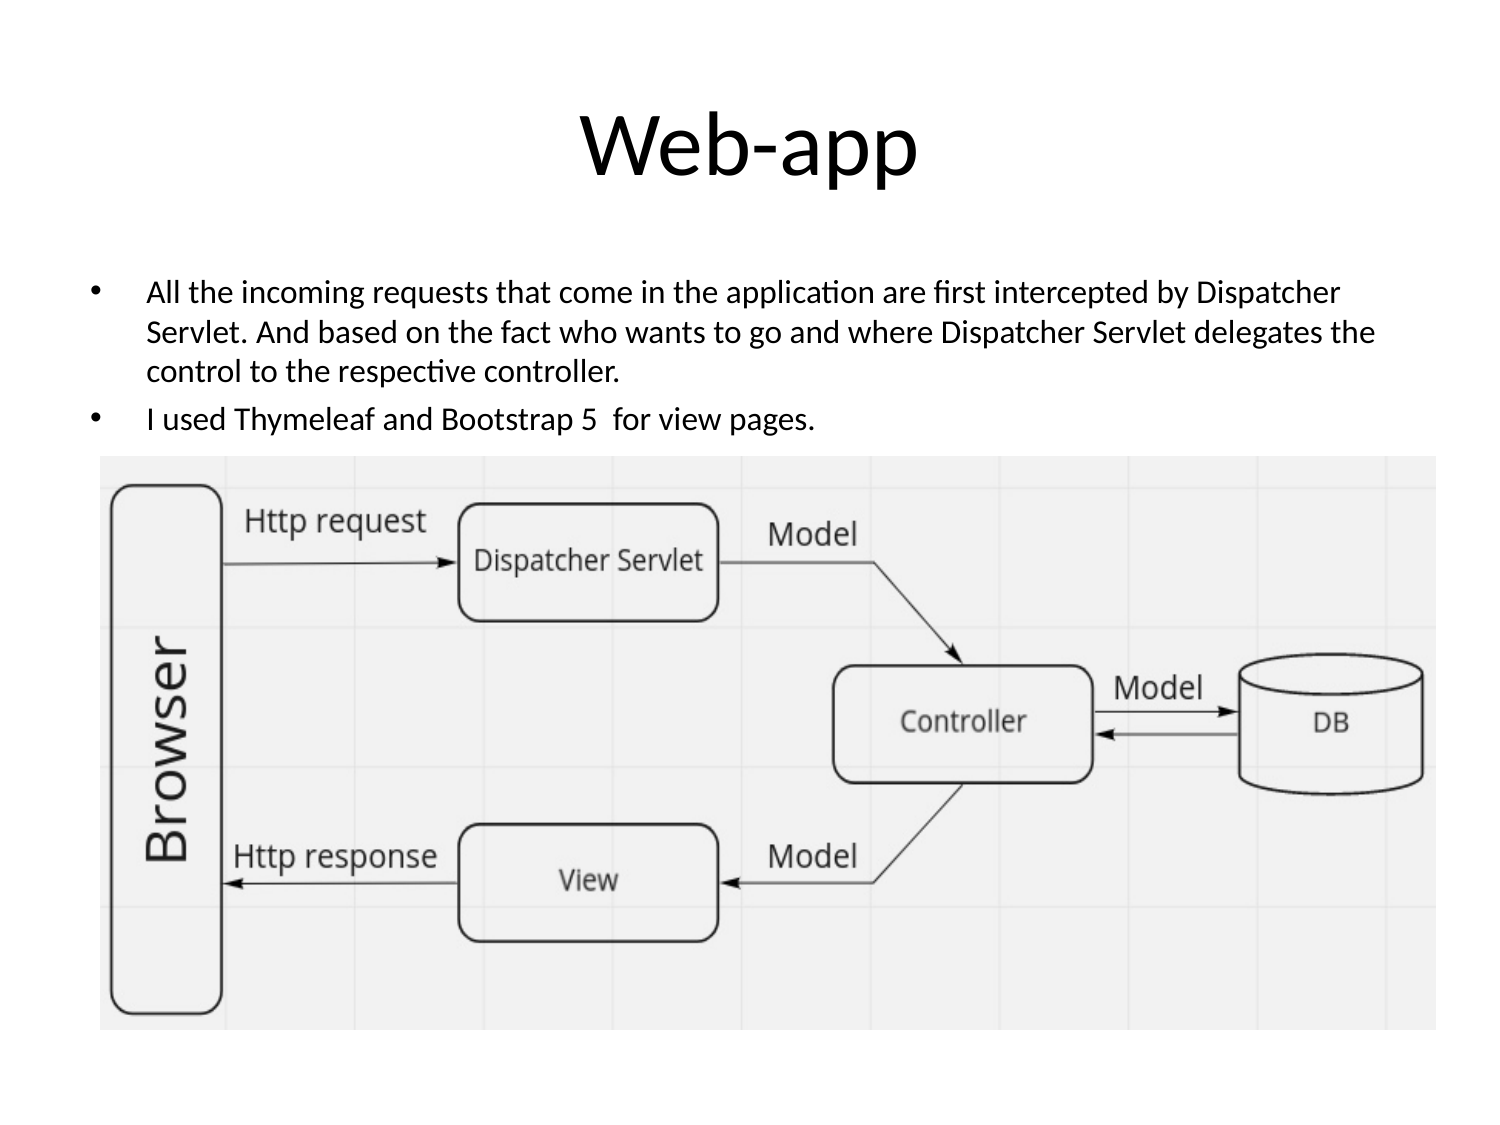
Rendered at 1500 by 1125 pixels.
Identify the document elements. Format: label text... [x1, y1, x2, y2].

picture [100, 456, 1436, 1030]
list All the incoming requests that come in the application are first intercepted by Dispatcher Servlet. And based on the fact who wants to go and where Dispatcher Servlet delegates the control to the respective controller. I used Thymeleaf and Bootstrap 5 for view pages. [75, 262, 1425, 1005]
title Web-app [75, 45, 1425, 233]
